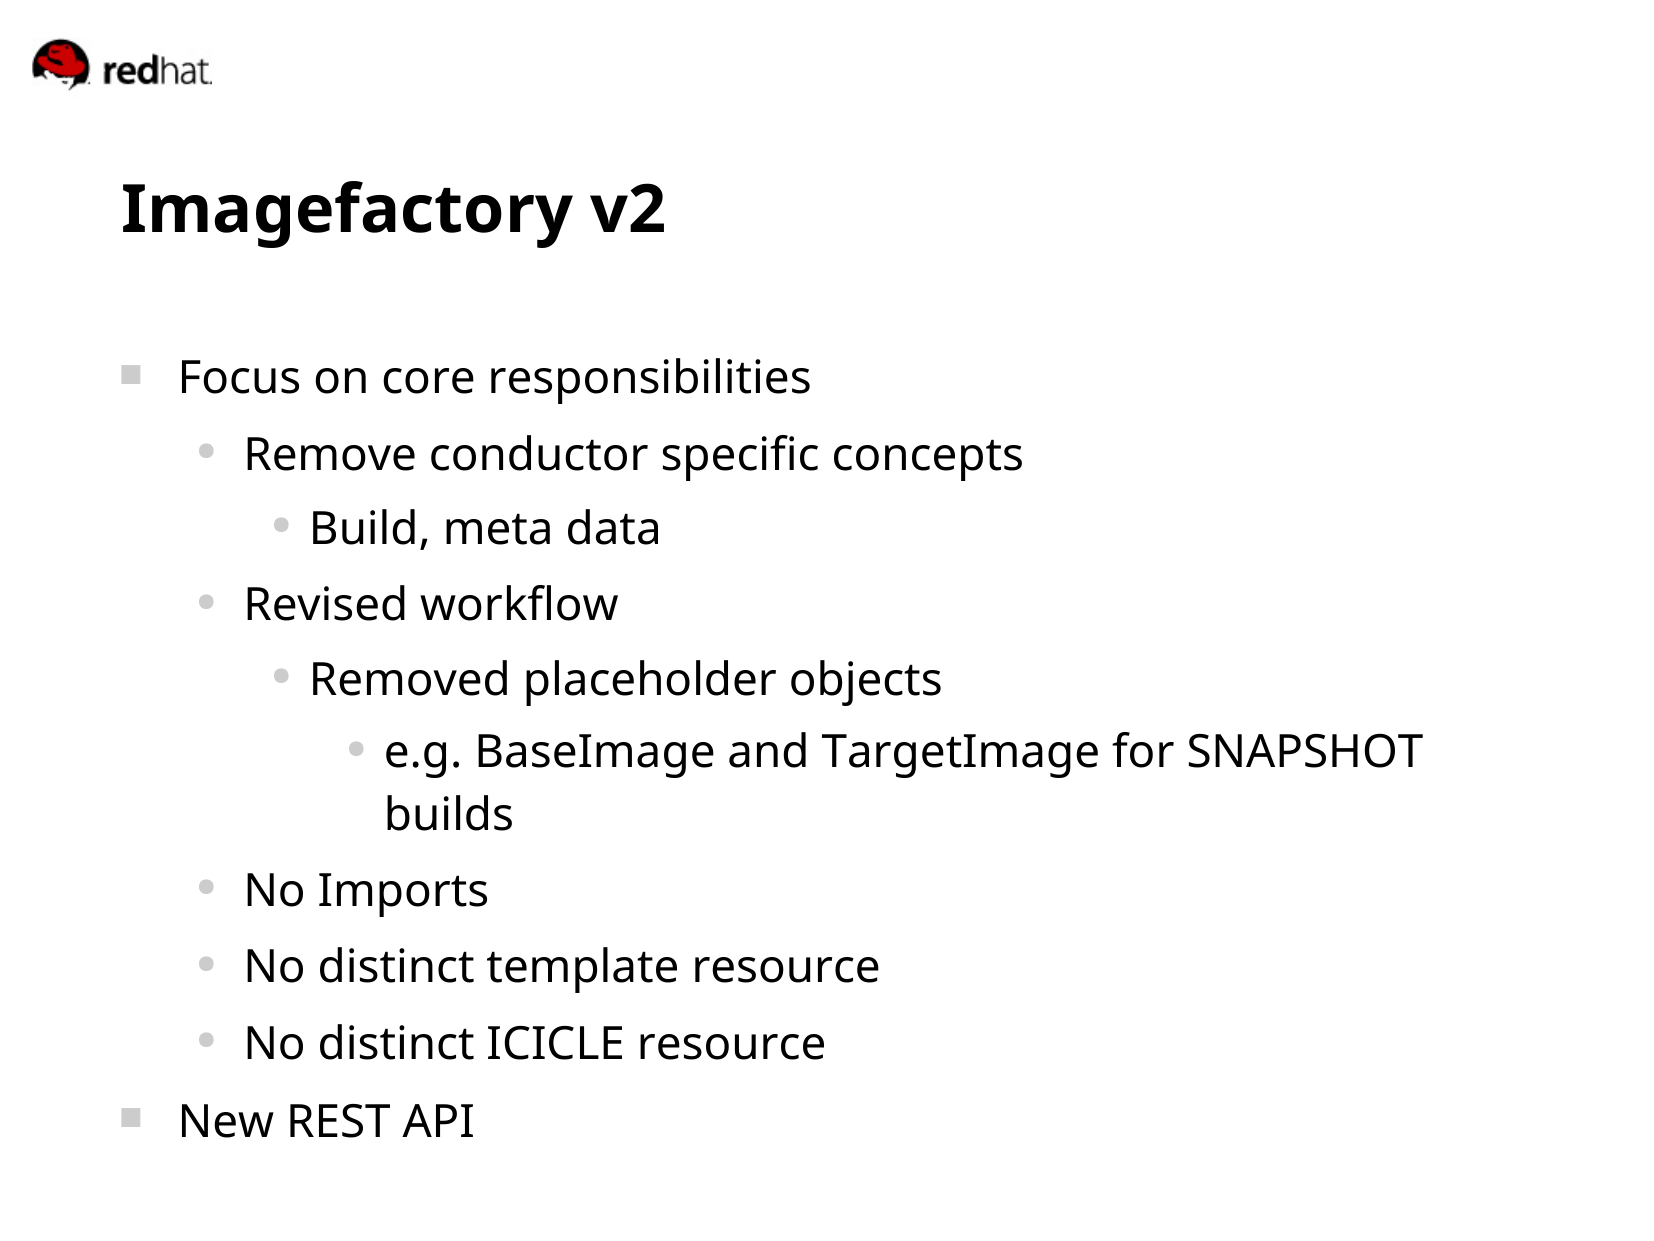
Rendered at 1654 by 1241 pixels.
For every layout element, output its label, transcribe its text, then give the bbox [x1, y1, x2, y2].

title Imagefactory v2 [121, 102, 1534, 310]
picture [31, 37, 212, 98]
list Focus on core responsibilities Remove conductor specific concepts Build, meta data Revised workflow Removed placeholder objects e.g. BaseImage and TargetImage for SNAPSHOT builds No Imports No distinct template resource No distinct ICICLE resource New REST API [121, 344, 1534, 1127]
